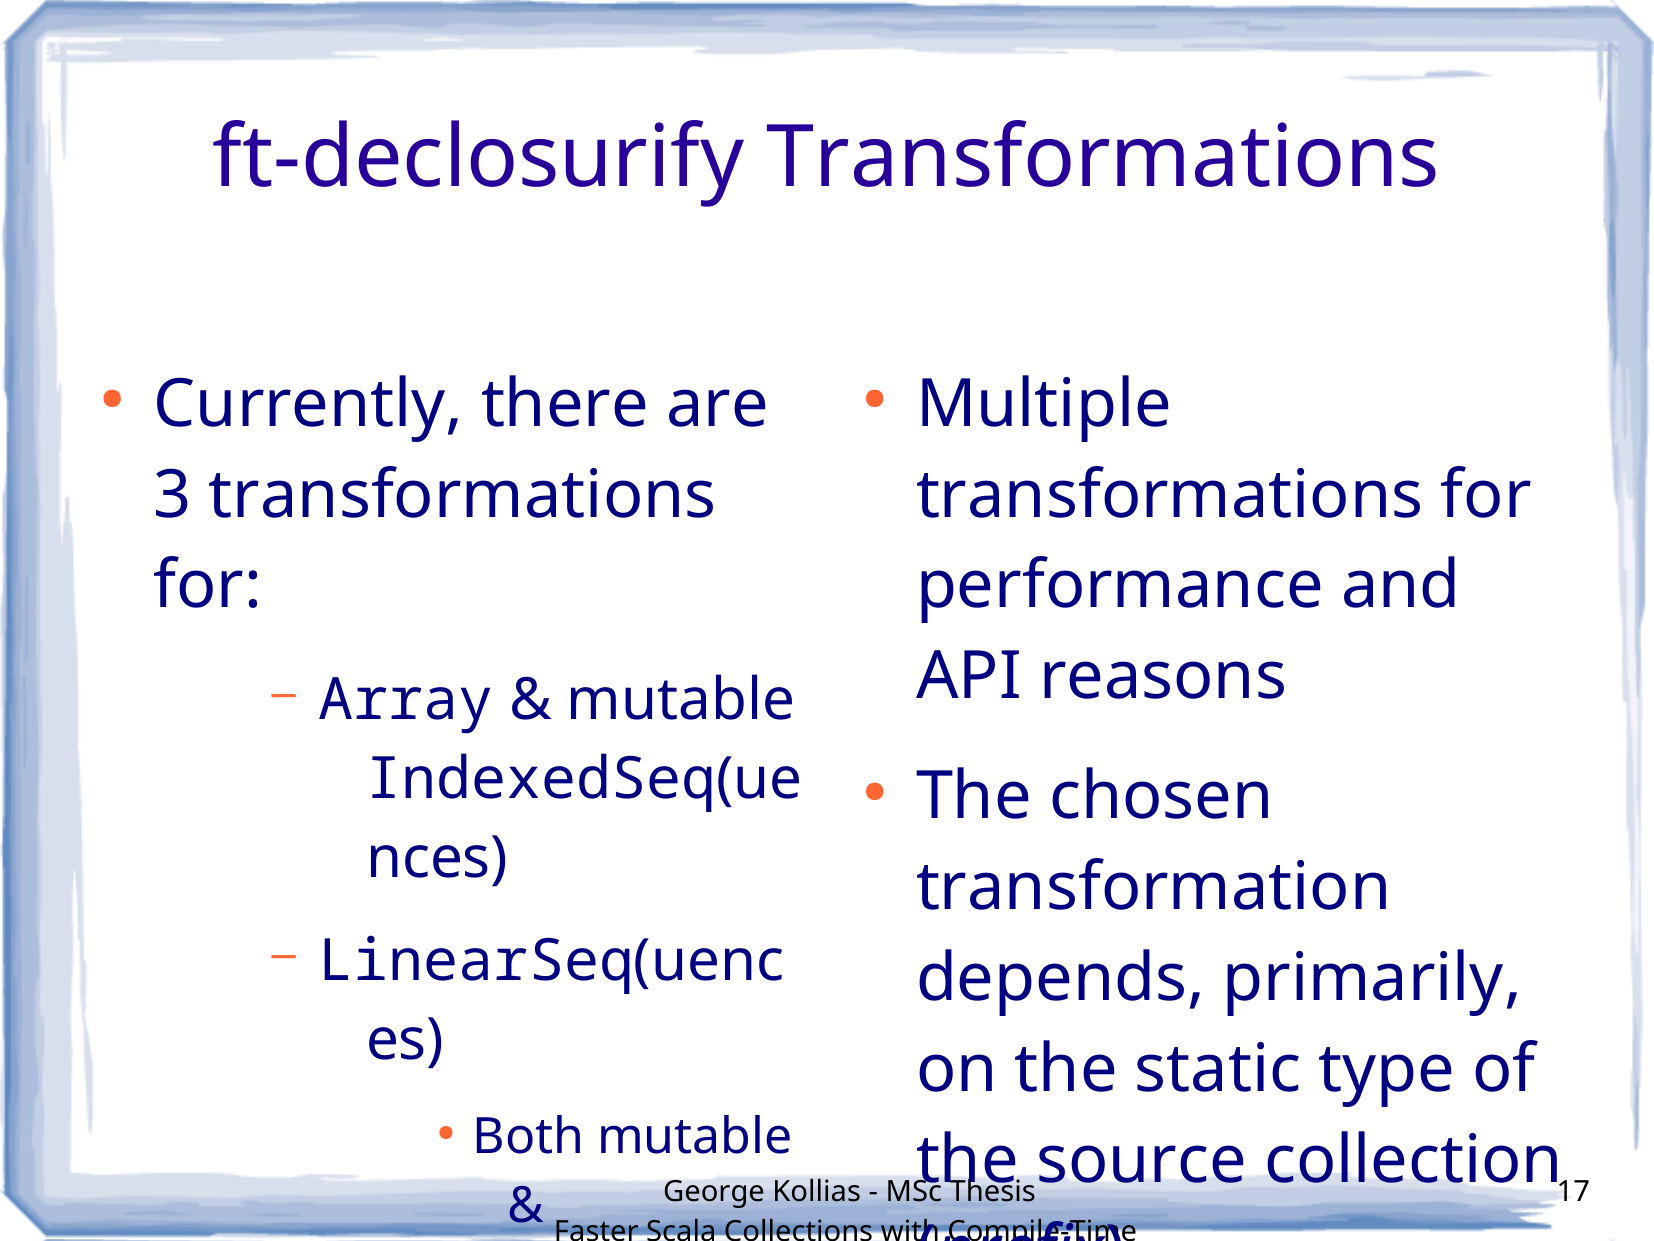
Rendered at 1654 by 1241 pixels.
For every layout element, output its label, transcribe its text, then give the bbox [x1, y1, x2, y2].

picture [1098, 1227, 1105, 1237]
picture [998, 1227, 1005, 1241]
picture [704, 1233, 711, 1239]
picture [779, 1227, 787, 1232]
picture [827, 1227, 836, 1239]
picture [888, 1228, 895, 1241]
picture [0, 0, 1654, 1241]
picture [1124, 1227, 1132, 1232]
picture [969, 1227, 978, 1239]
picture [746, 1227, 755, 1239]
list Currently, there are 3 transformations for: Array & mutable IndexedSeq(uences) LinearSeq(uences) Both mutable & immutable Traversable The rest [82, 355, 809, 1216]
title ft-declosurify Transformations [82, 49, 1571, 257]
picture [926, 1228, 934, 1241]
picture [680, 1233, 687, 1239]
picture [988, 1227, 995, 1241]
picture [1108, 1228, 1115, 1241]
picture [573, 1233, 580, 1239]
list Multiple transformations for performance and API reasons The chosen transformation depends, primarily, on the static type of the source collection (prefix) [845, 355, 1572, 1163]
picture [614, 1227, 622, 1232]
picture [846, 1227, 854, 1241]
picture [1015, 1227, 1024, 1237]
